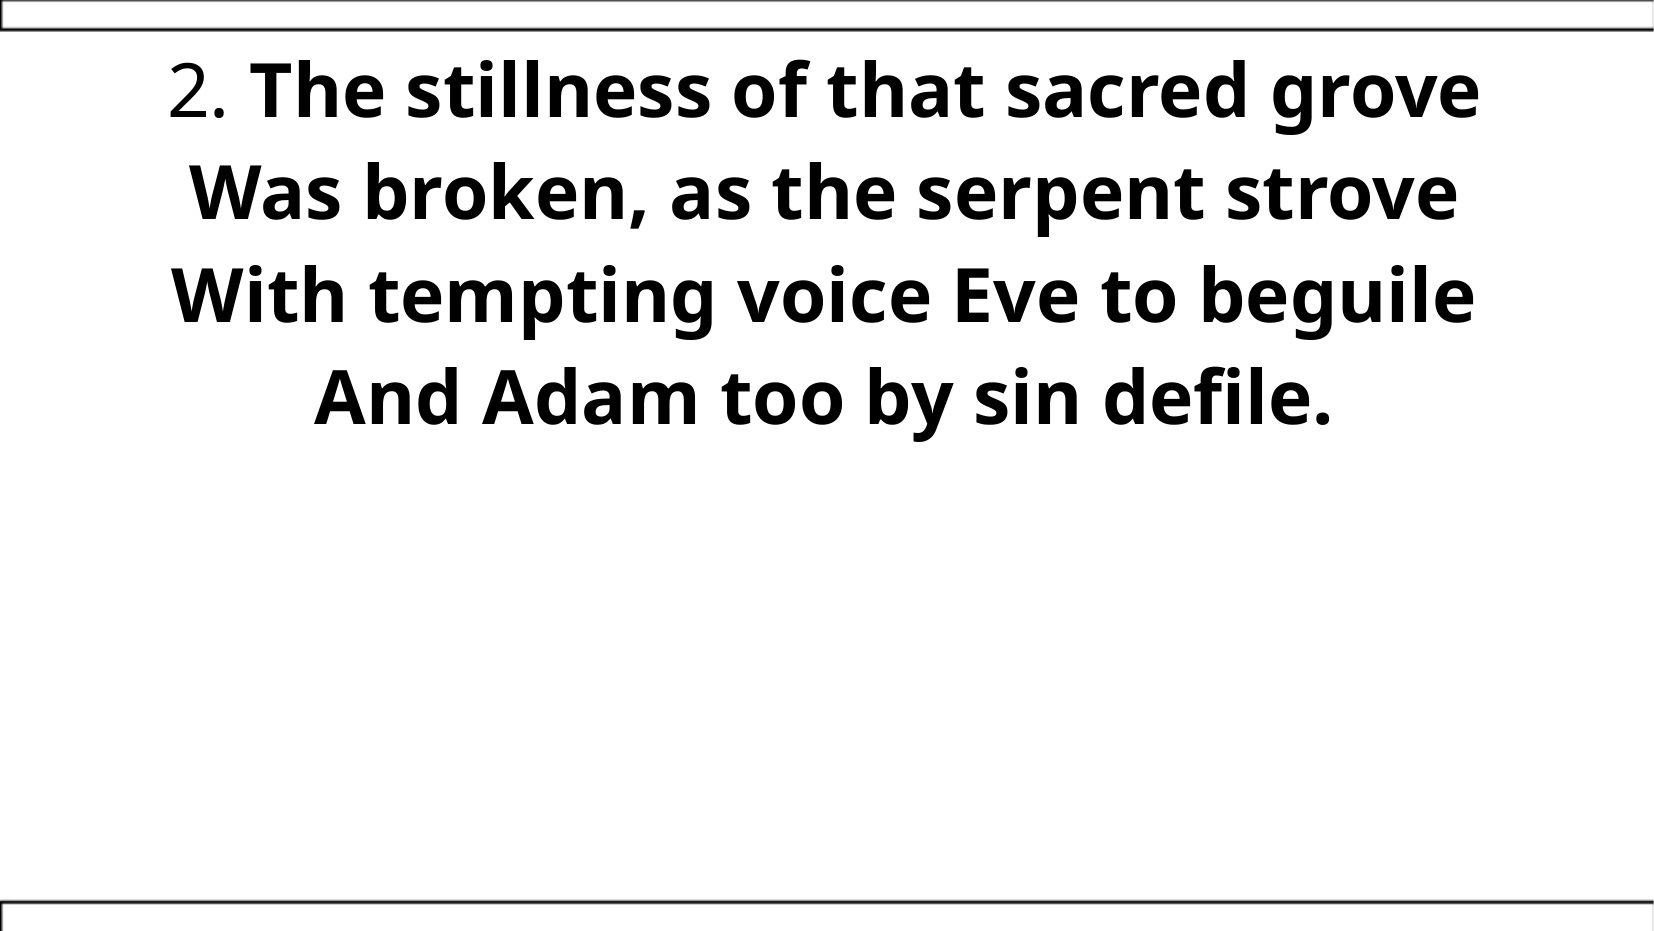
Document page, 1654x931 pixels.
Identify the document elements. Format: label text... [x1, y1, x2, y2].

picture [0, 0, 1654, 931]
text_box 2. The stillness of that sacred grove Was broken, as the serpent strove With tempting voice Eve to beguile And Adam too by sin defile. [90, 30, 1561, 445]
